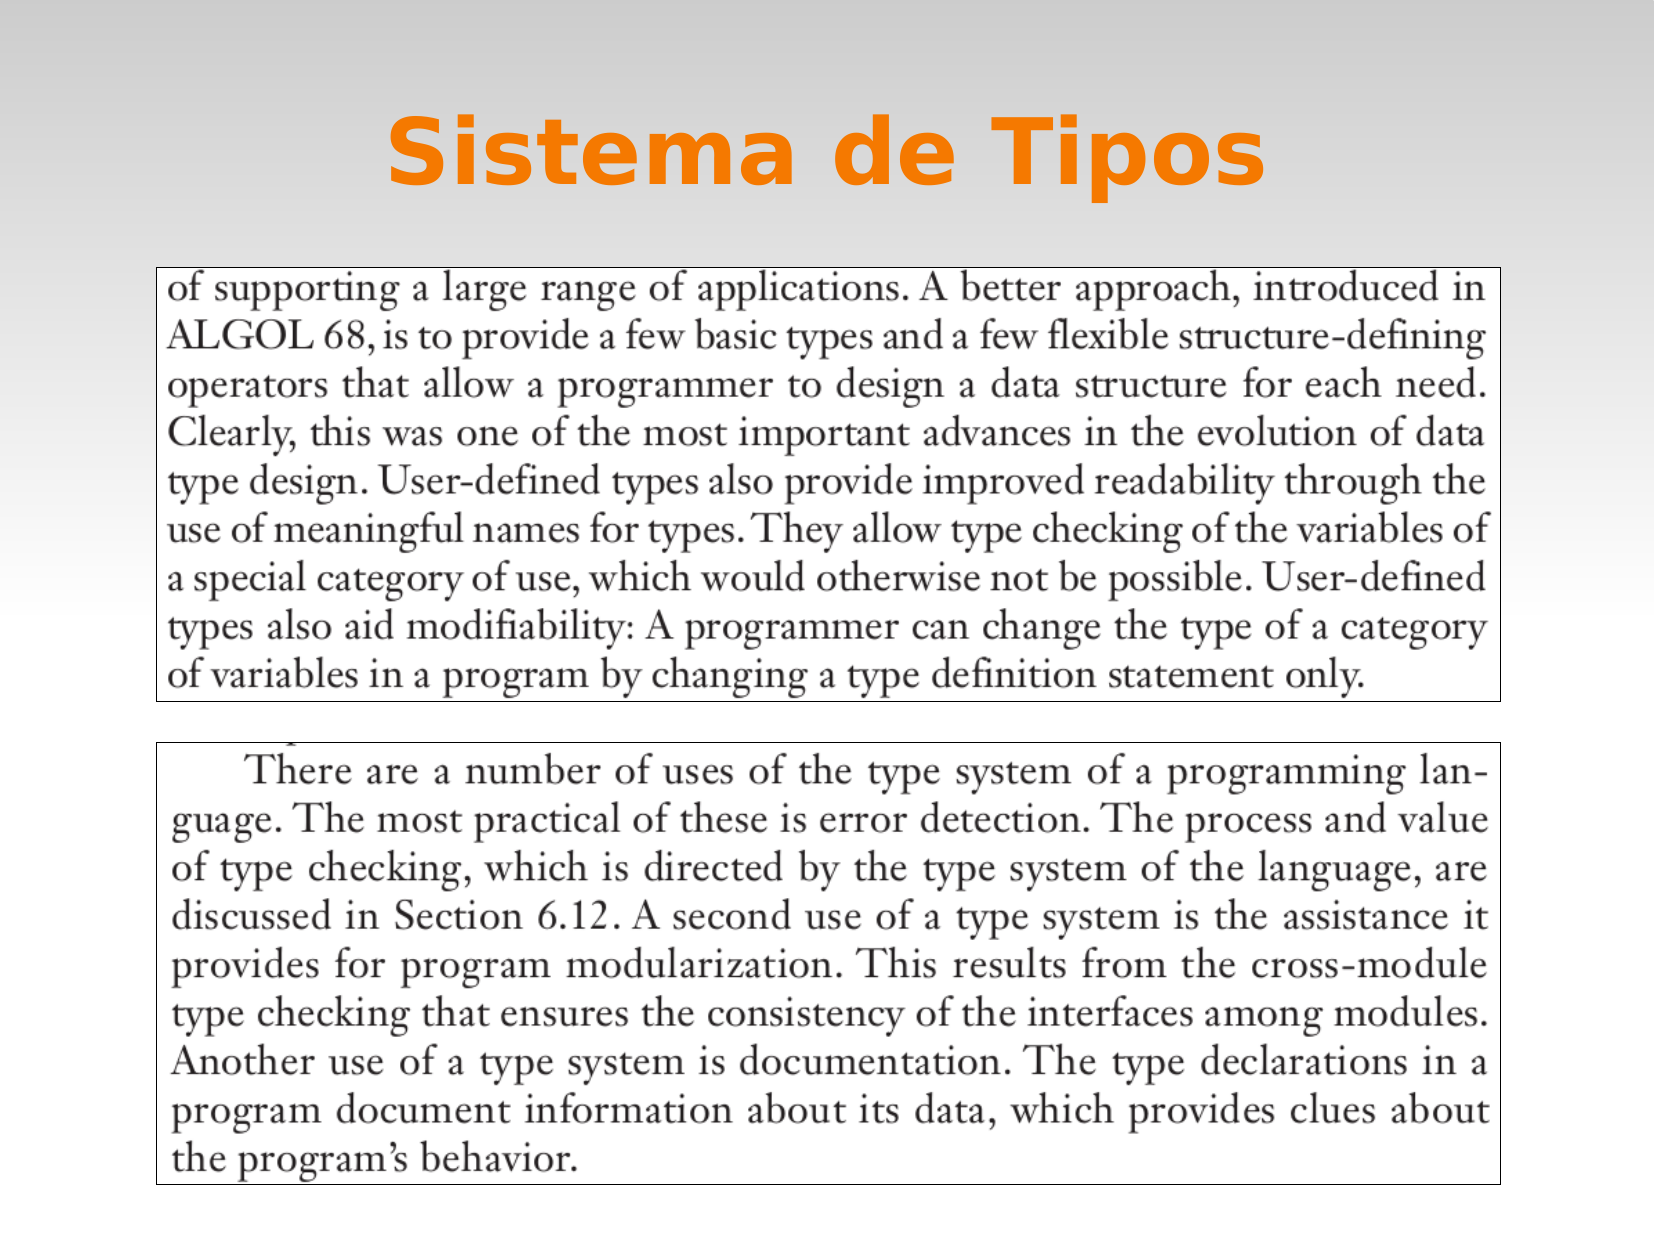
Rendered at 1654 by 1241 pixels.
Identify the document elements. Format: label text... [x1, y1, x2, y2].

picture [156, 742, 1501, 1185]
title Sistema de Tipos [82, 49, 1571, 257]
picture [156, 267, 1501, 702]
